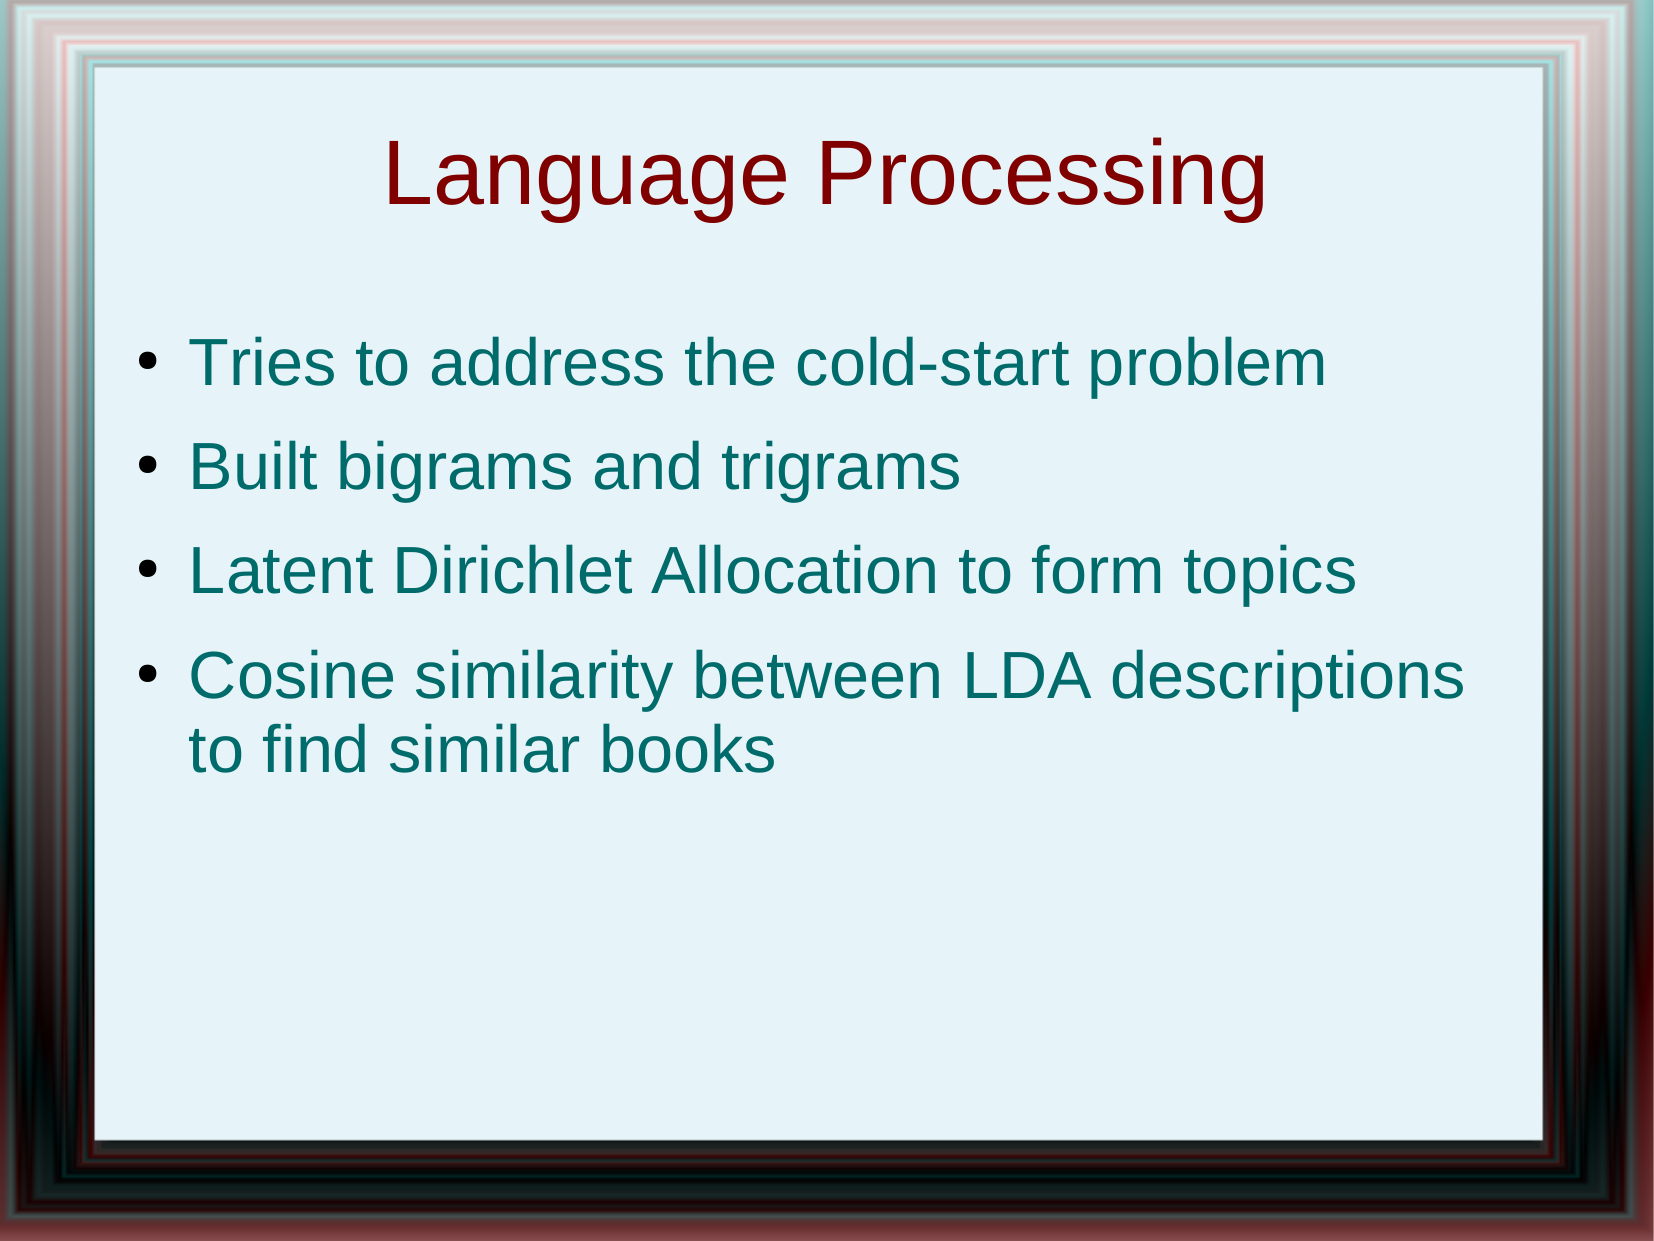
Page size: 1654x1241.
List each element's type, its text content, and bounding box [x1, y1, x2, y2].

title Language Processing [118, 88, 1536, 257]
list Tries to address the cold-start problem Built bigrams and trigrams Latent Dirichlet Allocation to form topics Cosine similarity between LDA descriptions to find similar books [118, 324, 1506, 945]
picture [0, 0, 1654, 1241]
